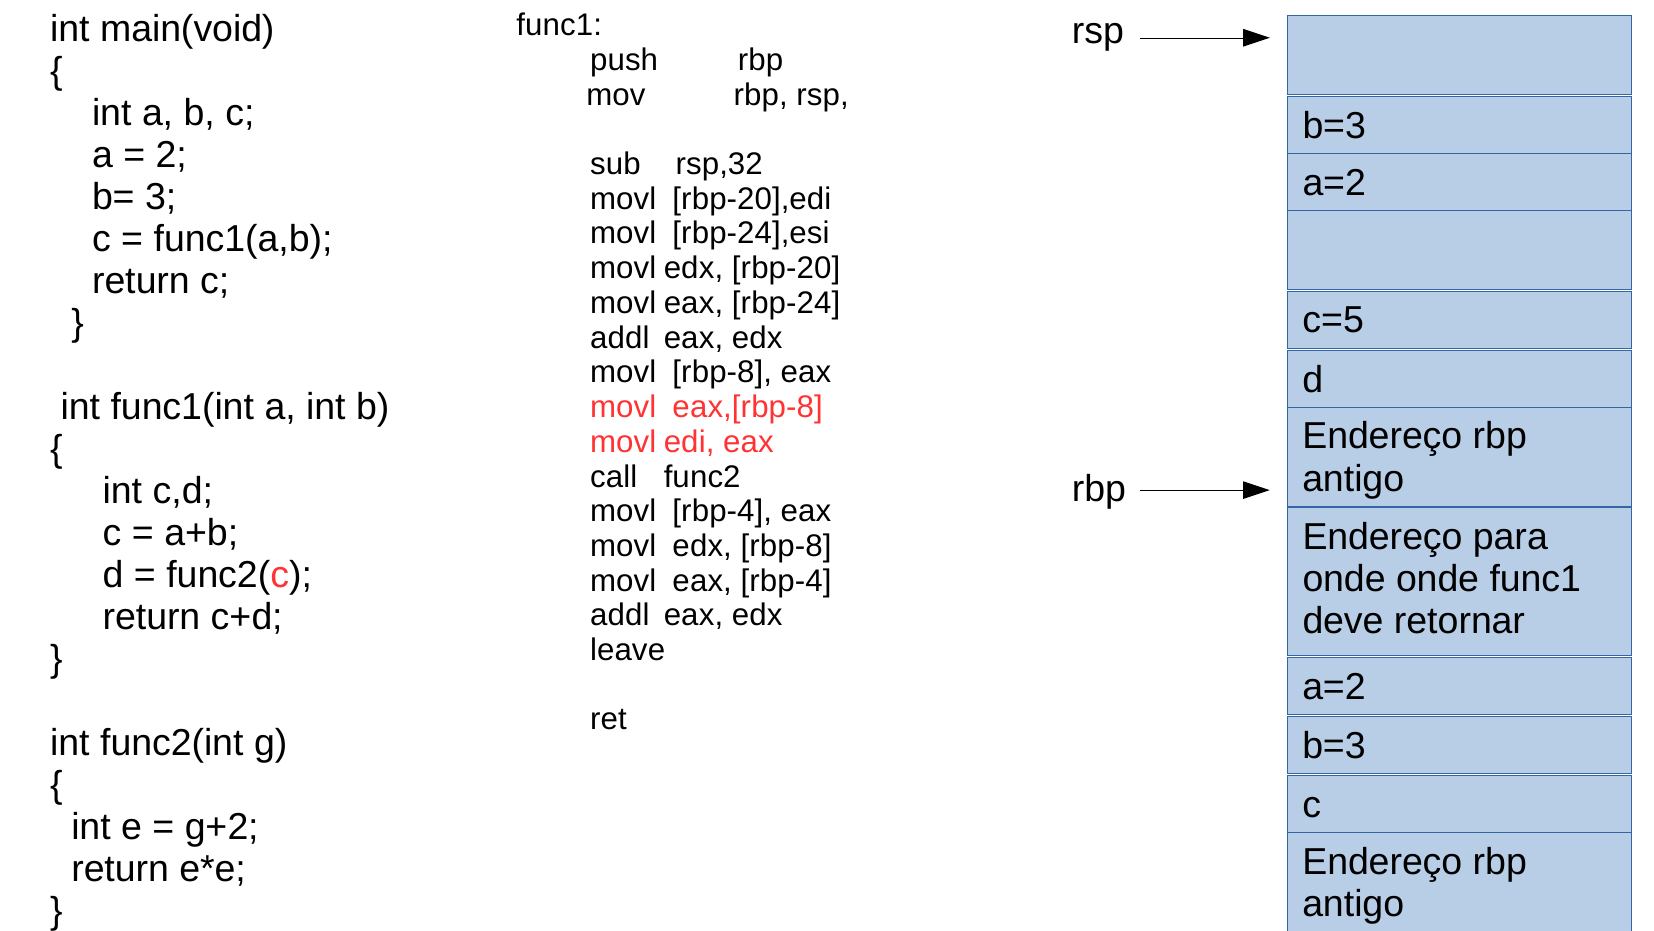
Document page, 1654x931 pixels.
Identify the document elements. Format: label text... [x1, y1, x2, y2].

text_box [1287, 211, 1632, 290]
text_box b=3 [1287, 96, 1632, 154]
text_box Endereço rbp antigo [1287, 408, 1632, 507]
text_box rsp [1057, 2, 1139, 60]
text_box b=3 [1287, 716, 1632, 774]
text_box d [1287, 350, 1632, 408]
text_box rbp [1057, 459, 1141, 517]
text_box Endereço para onde onde func1 deve retornar [1287, 507, 1632, 656]
text_box c=5 [1287, 291, 1632, 349]
text_box c [1287, 775, 1632, 833]
text_box func1: push rbp mov rbp, rsp, sub rsp,32 movl [rbp-20],edi movl [rbp-24],esi movl edx, [rbp-20] movl eax, [rbp-24] addl eax, edx movl [rbp-8], eax movl eax,[rbp-8] movl edi, eax call func2 movl [rbp-4], eax movl edx, [rbp-8] movl eax, [rbp-4] addl eax, edx leave ret [501, 0, 1010, 925]
text_box int main(void) { int a, b, c; a = 2; b= 3; c = func1(a,b); return c; } int func1(int a, int b) { int c,d; c = a+b; d = func2(c); return c+d; } int func2(int g) { int e = g+2; return e*e; } [35, 0, 449, 931]
text_box [1287, 15, 1632, 95]
text_box a=2 [1287, 154, 1632, 211]
text_box Endereço rbp antigo [1287, 833, 1632, 931]
text_box a=2 [1287, 657, 1632, 715]
